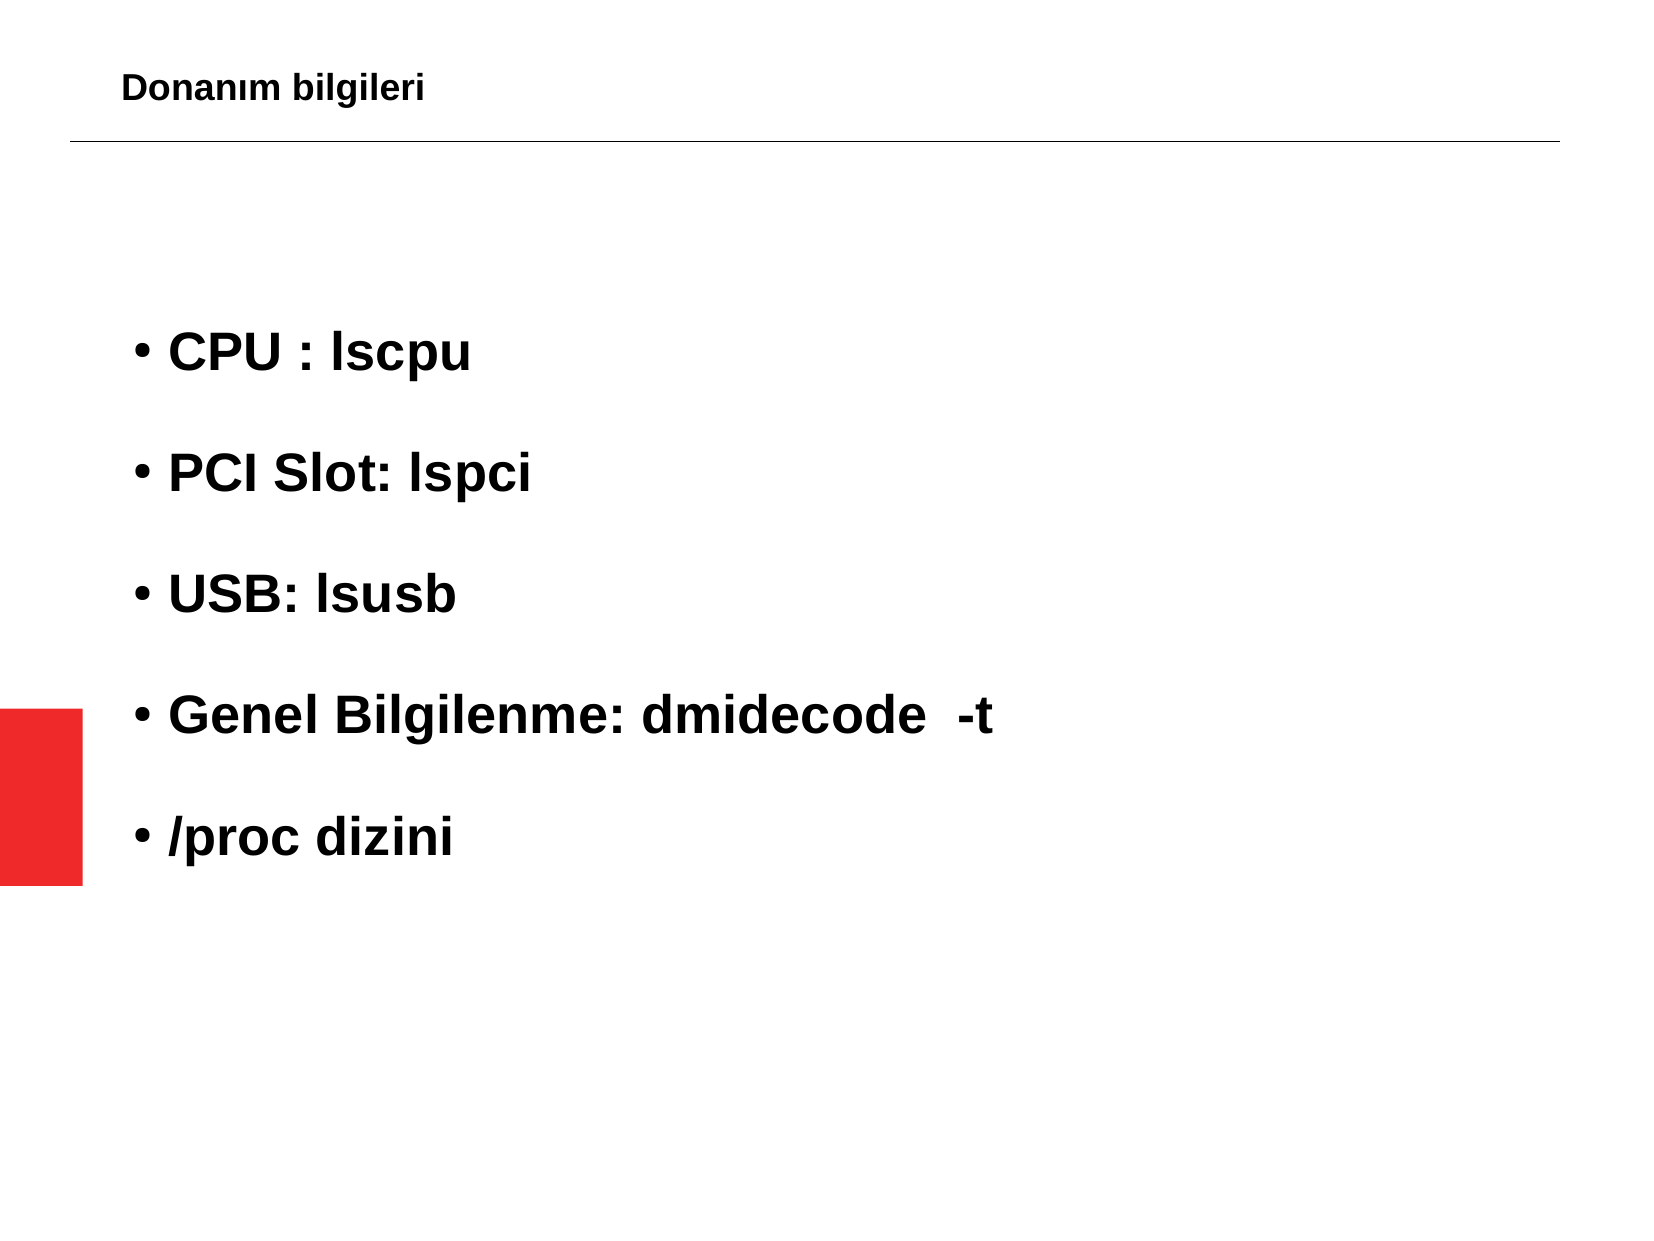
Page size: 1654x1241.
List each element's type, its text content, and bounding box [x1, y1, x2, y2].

text_box CPU : lscpu PCI Slot: lspci USB: lsusb Genel Bilgilenme: dmidecode -t /proc dizini [118, 253, 1477, 875]
text_box Donanım bilgileri [106, 59, 1536, 116]
